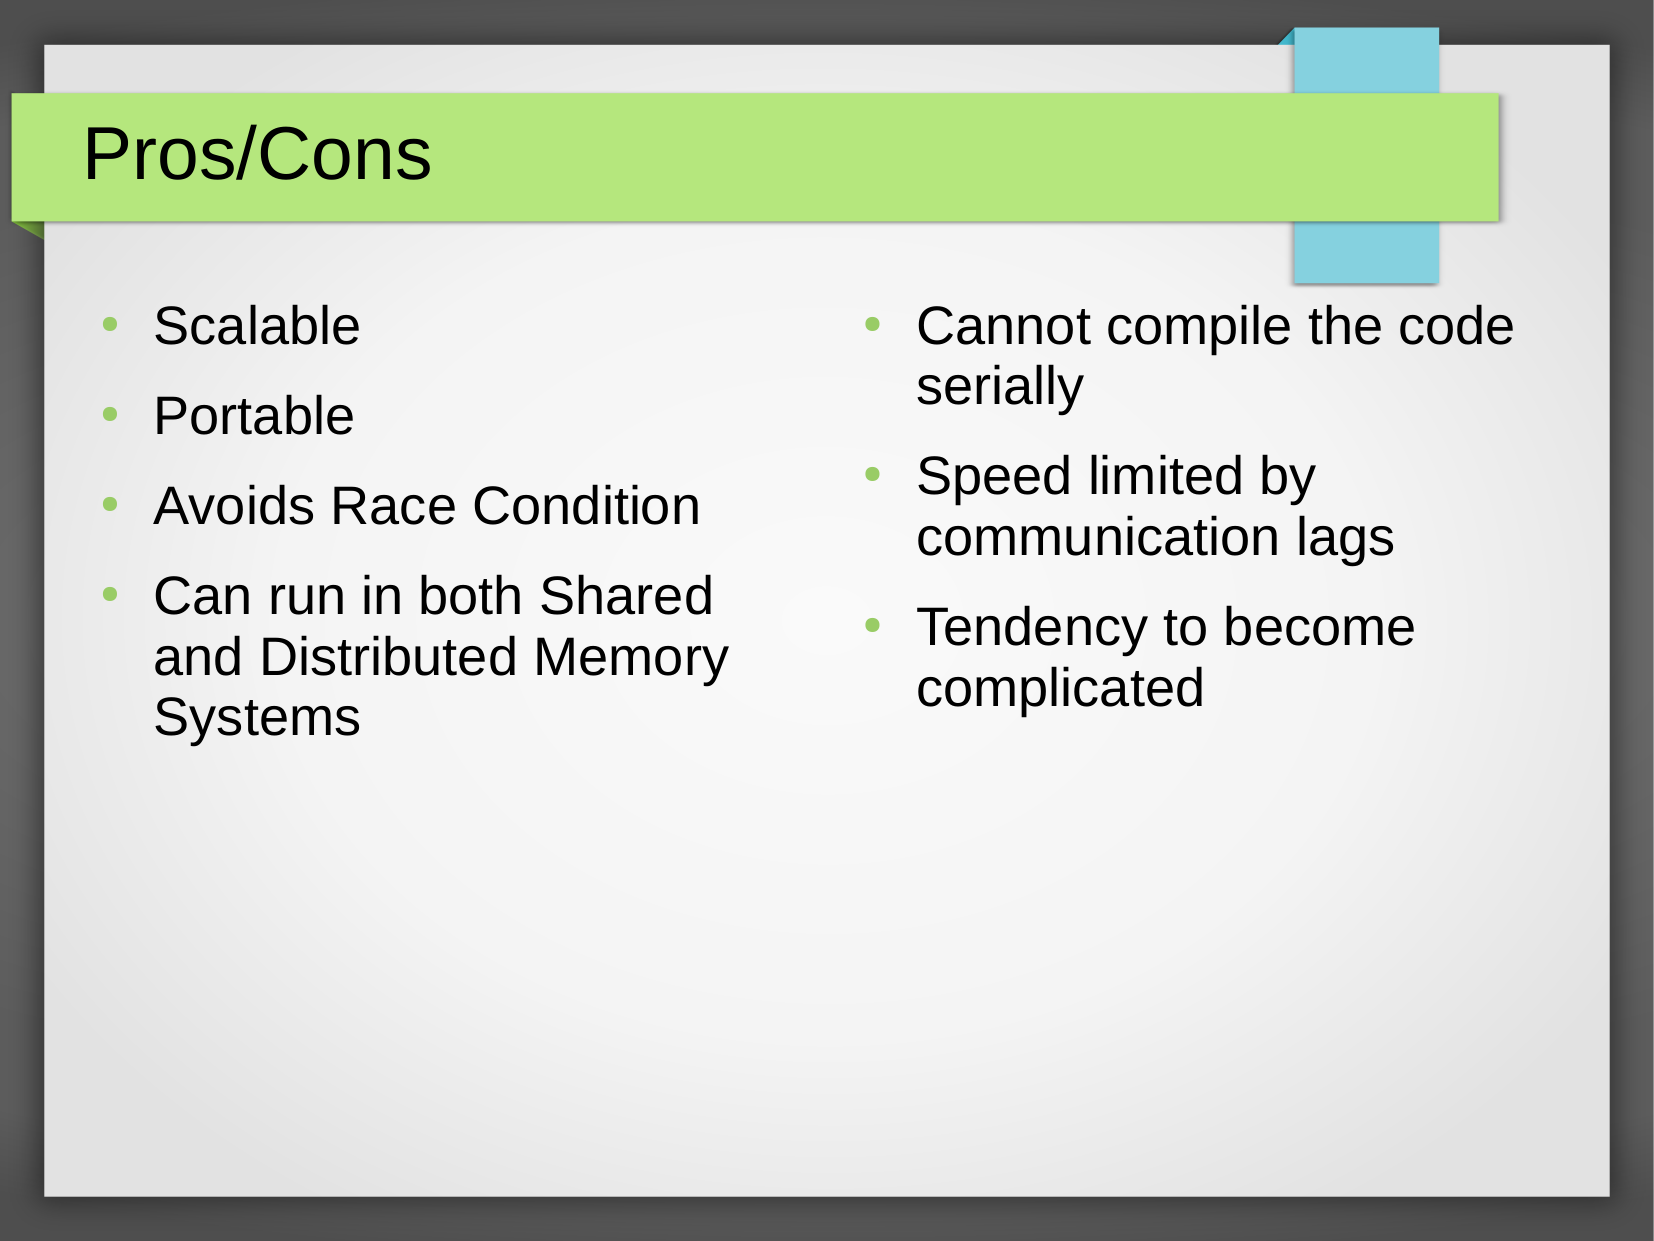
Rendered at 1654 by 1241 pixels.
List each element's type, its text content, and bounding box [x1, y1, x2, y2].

title Pros/Cons [82, 94, 1264, 213]
picture [0, 0, 1654, 1241]
list Cannot compile the code serially Speed limited by communication lags Tendency to become complicated [845, 295, 1572, 1015]
list Scalable Portable Avoids Race Condition Can run in both Shared and Distributed Memory Systems [82, 295, 809, 1015]
